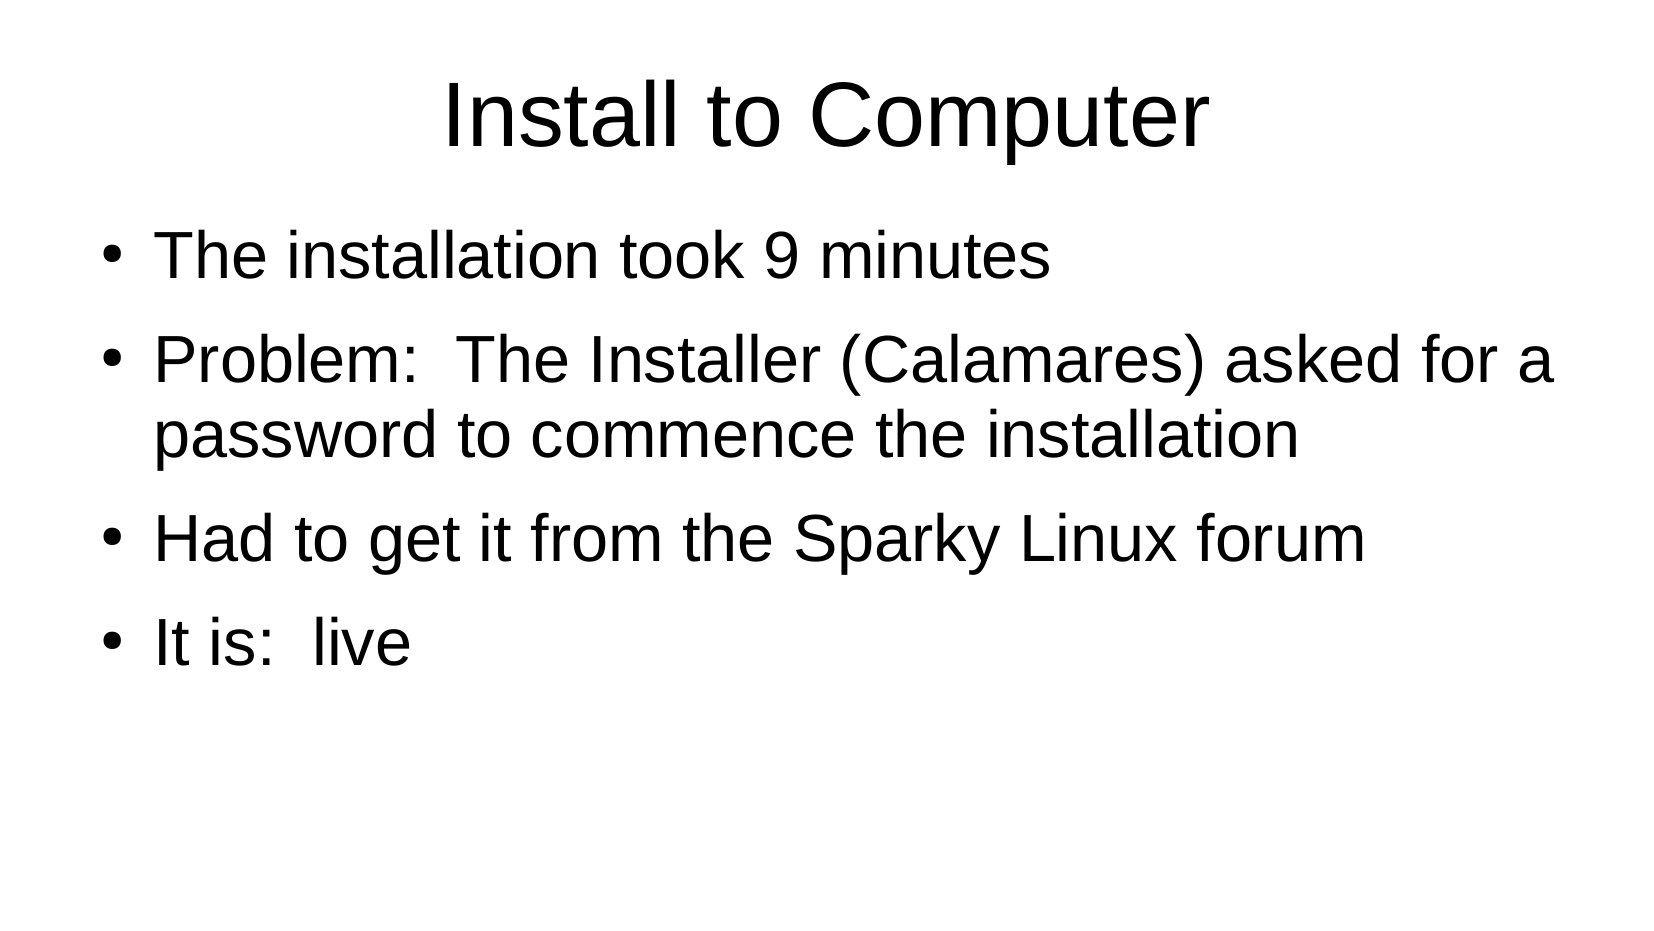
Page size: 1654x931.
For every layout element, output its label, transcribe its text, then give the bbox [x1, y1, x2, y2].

list The installation took 9 minutes Problem: The Installer (Calamares) asked for a password to commence the installation Had to get it from the Sparky Linux forum It is: live [82, 217, 1571, 758]
title Install to Computer [82, 37, 1571, 193]
